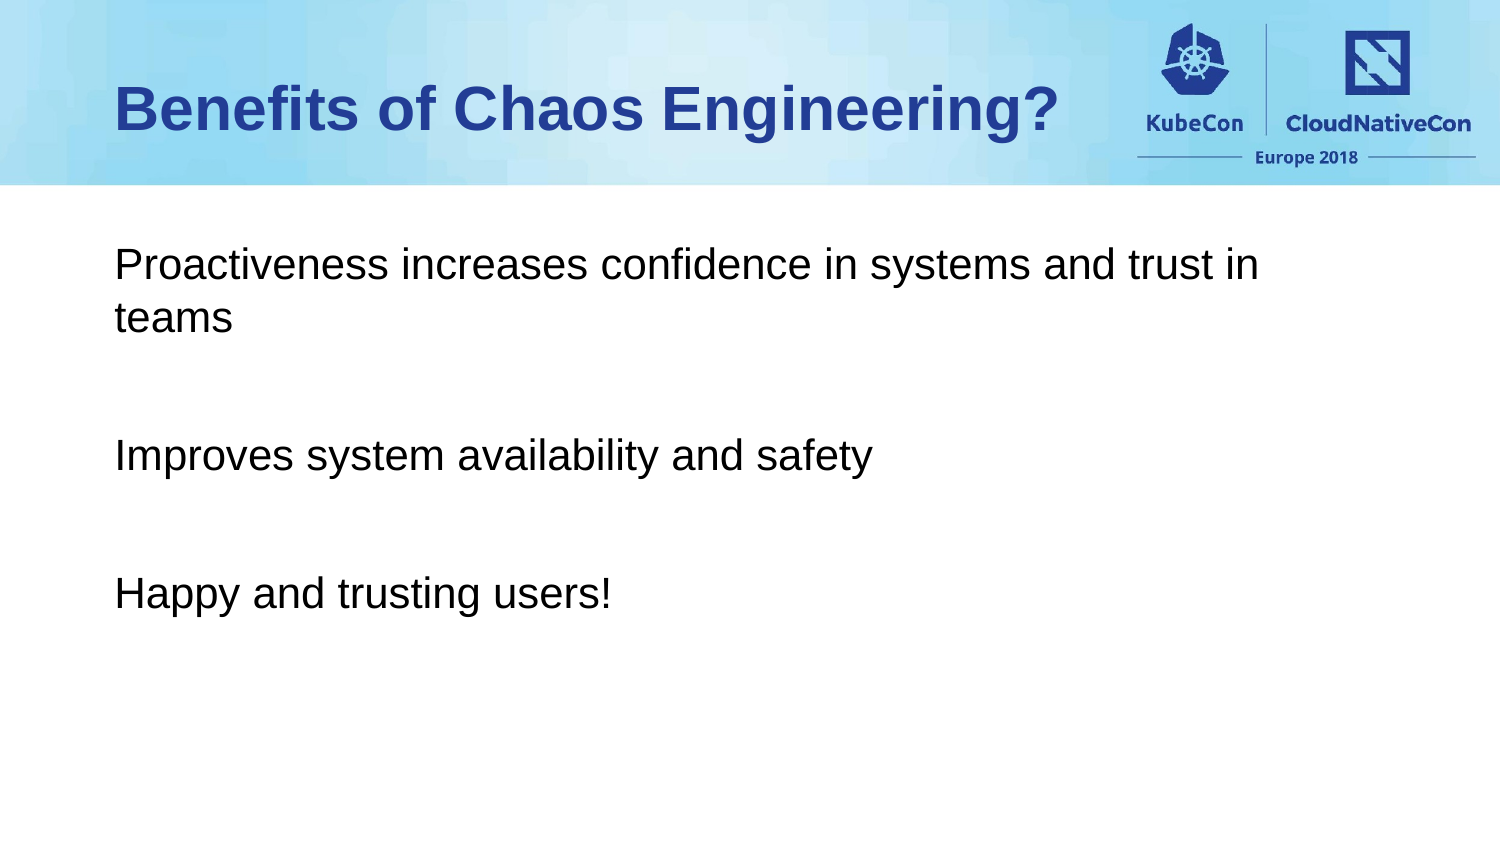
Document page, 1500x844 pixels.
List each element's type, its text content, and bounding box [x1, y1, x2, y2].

picture [0, 0, 1500, 844]
list Proactiveness increases confidence in systems and trust in teams Improves system availability and safety Happy and trusting users! [103, 224, 1397, 760]
title Benefits of Chaos Engineering? [103, 23, 1397, 187]
